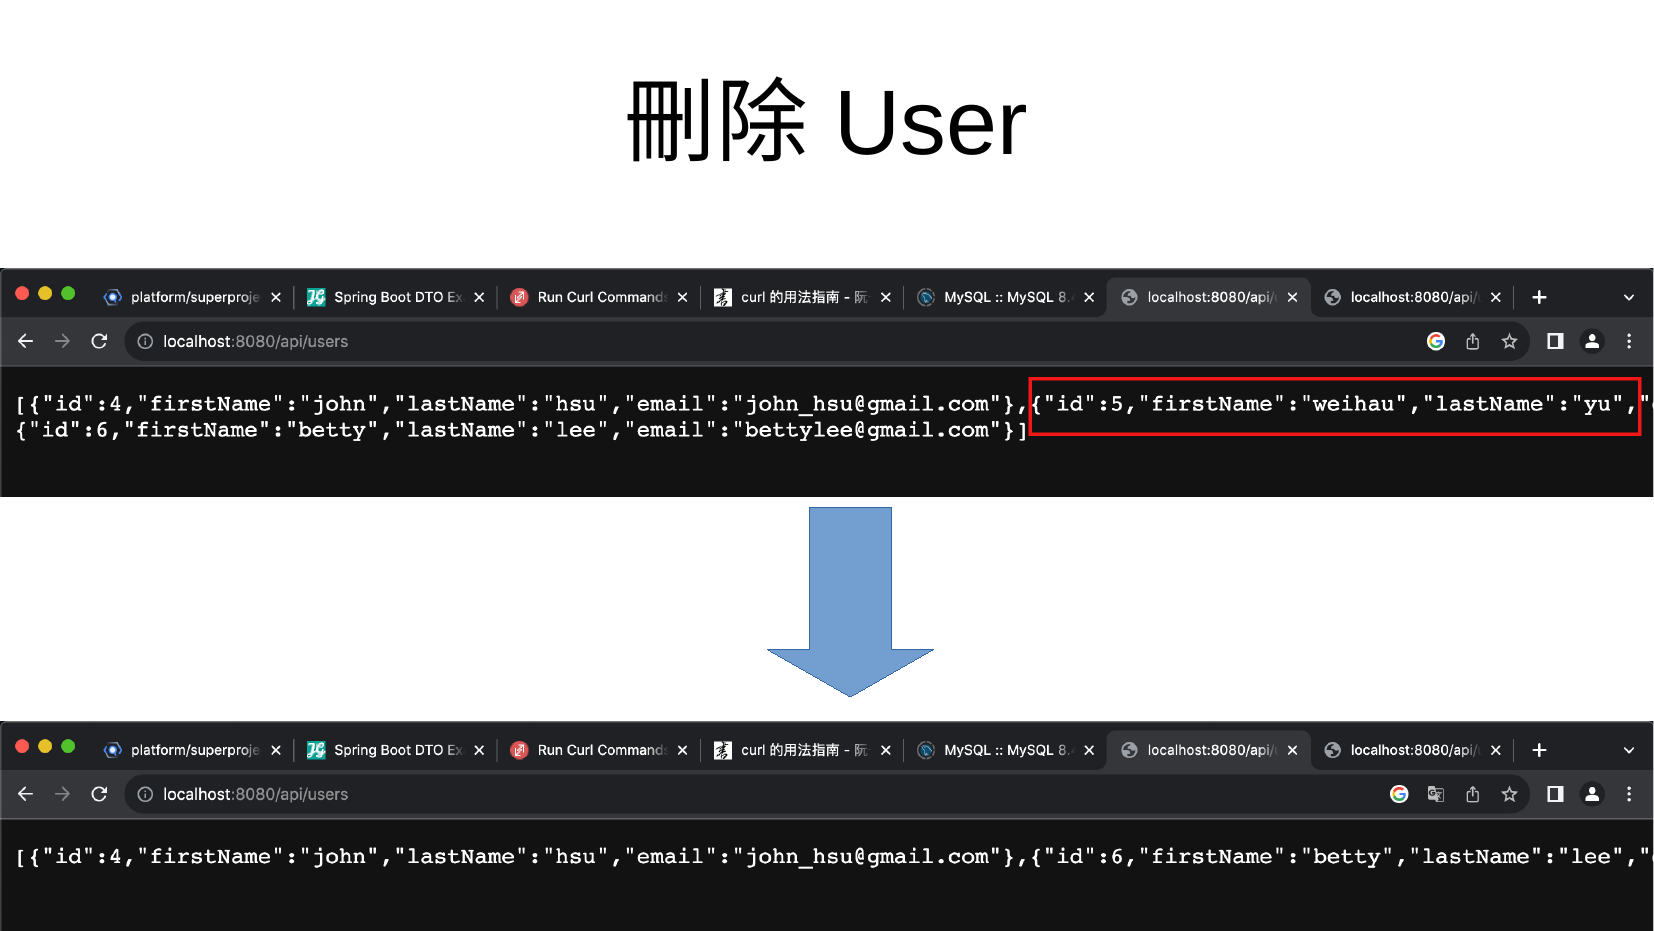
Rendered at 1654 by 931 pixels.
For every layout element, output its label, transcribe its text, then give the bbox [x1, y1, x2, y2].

text_box [767, 507, 934, 697]
title 刪除User [82, 23, 1571, 206]
picture [0, 268, 1654, 497]
picture [0, 721, 1654, 931]
